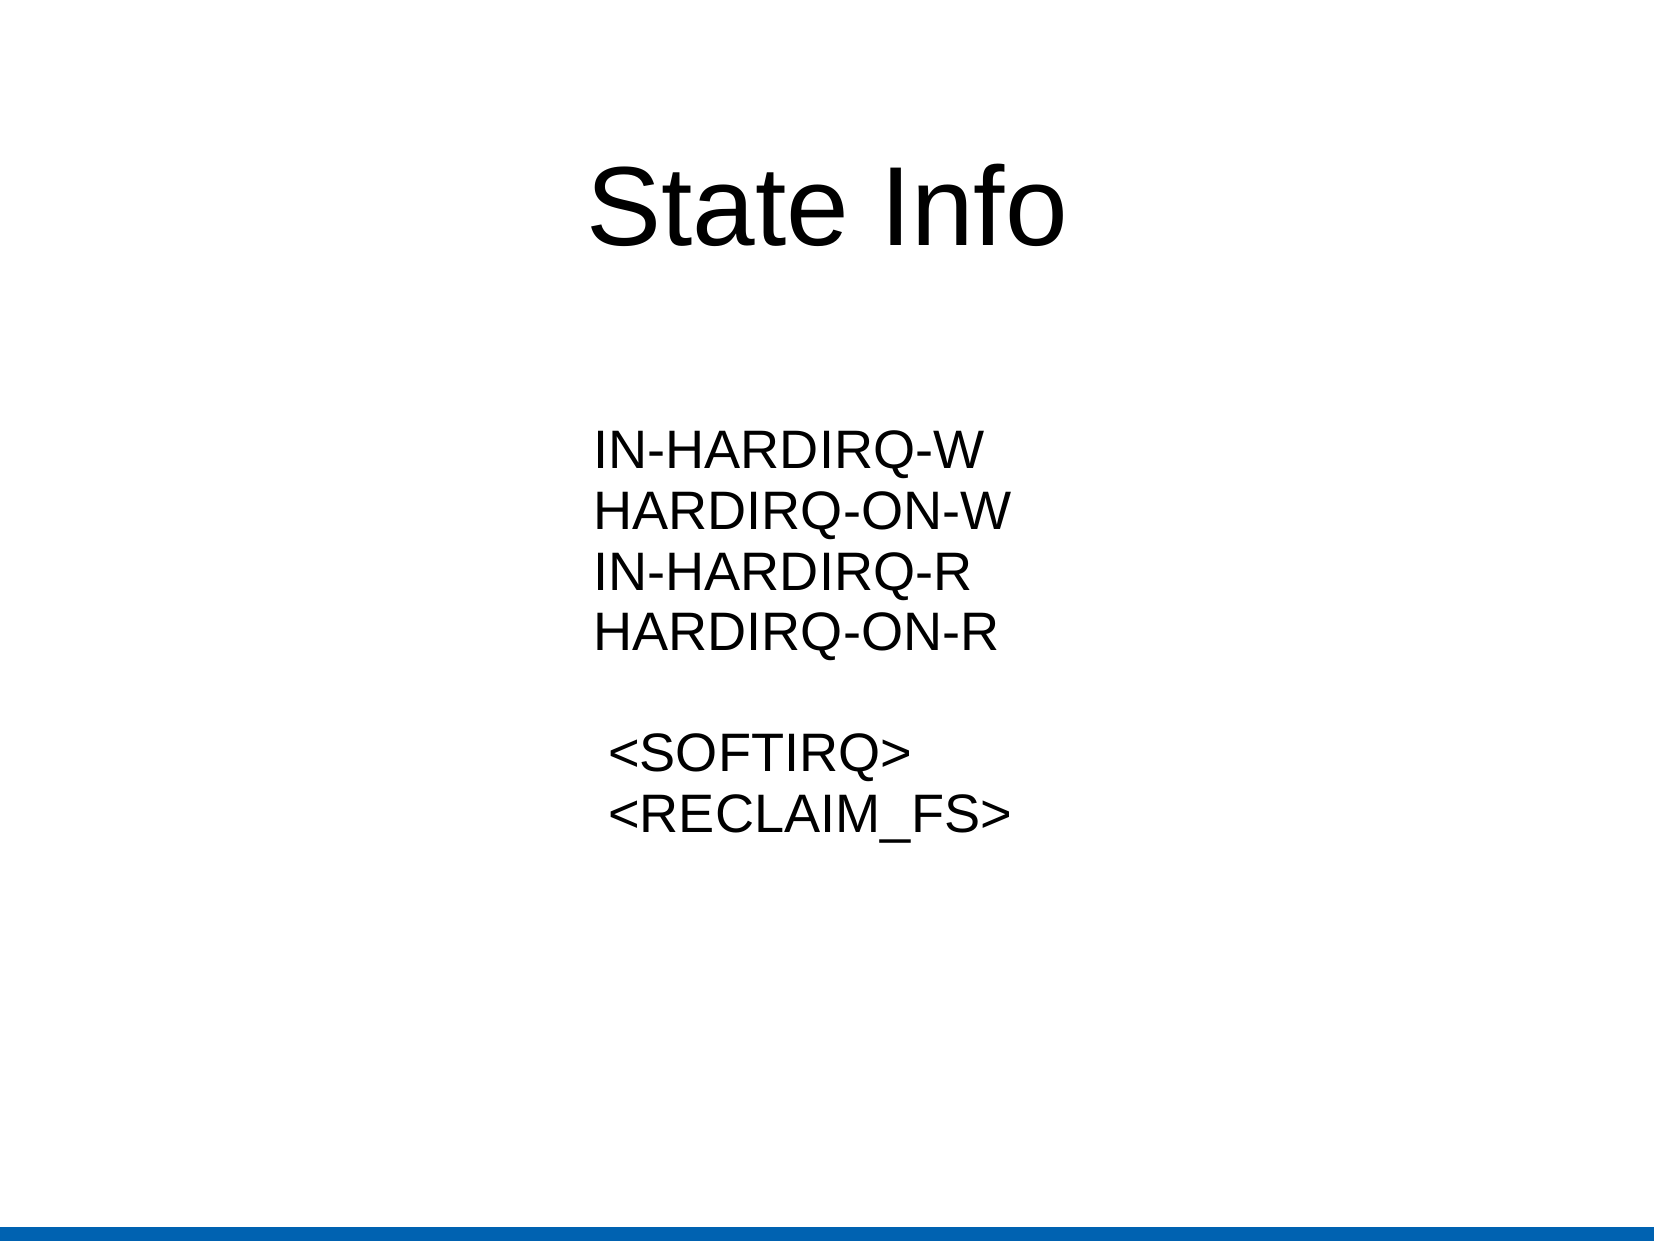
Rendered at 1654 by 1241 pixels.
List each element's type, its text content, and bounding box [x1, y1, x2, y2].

title State Info [121, 110, 1534, 303]
text_box IN-HARDIRQ-W HARDIRQ-ON-W IN-HARDIRQ-R HARDIRQ-ON-R <SOFTIRQ> <RECLAIM_FS> [578, 412, 1201, 938]
